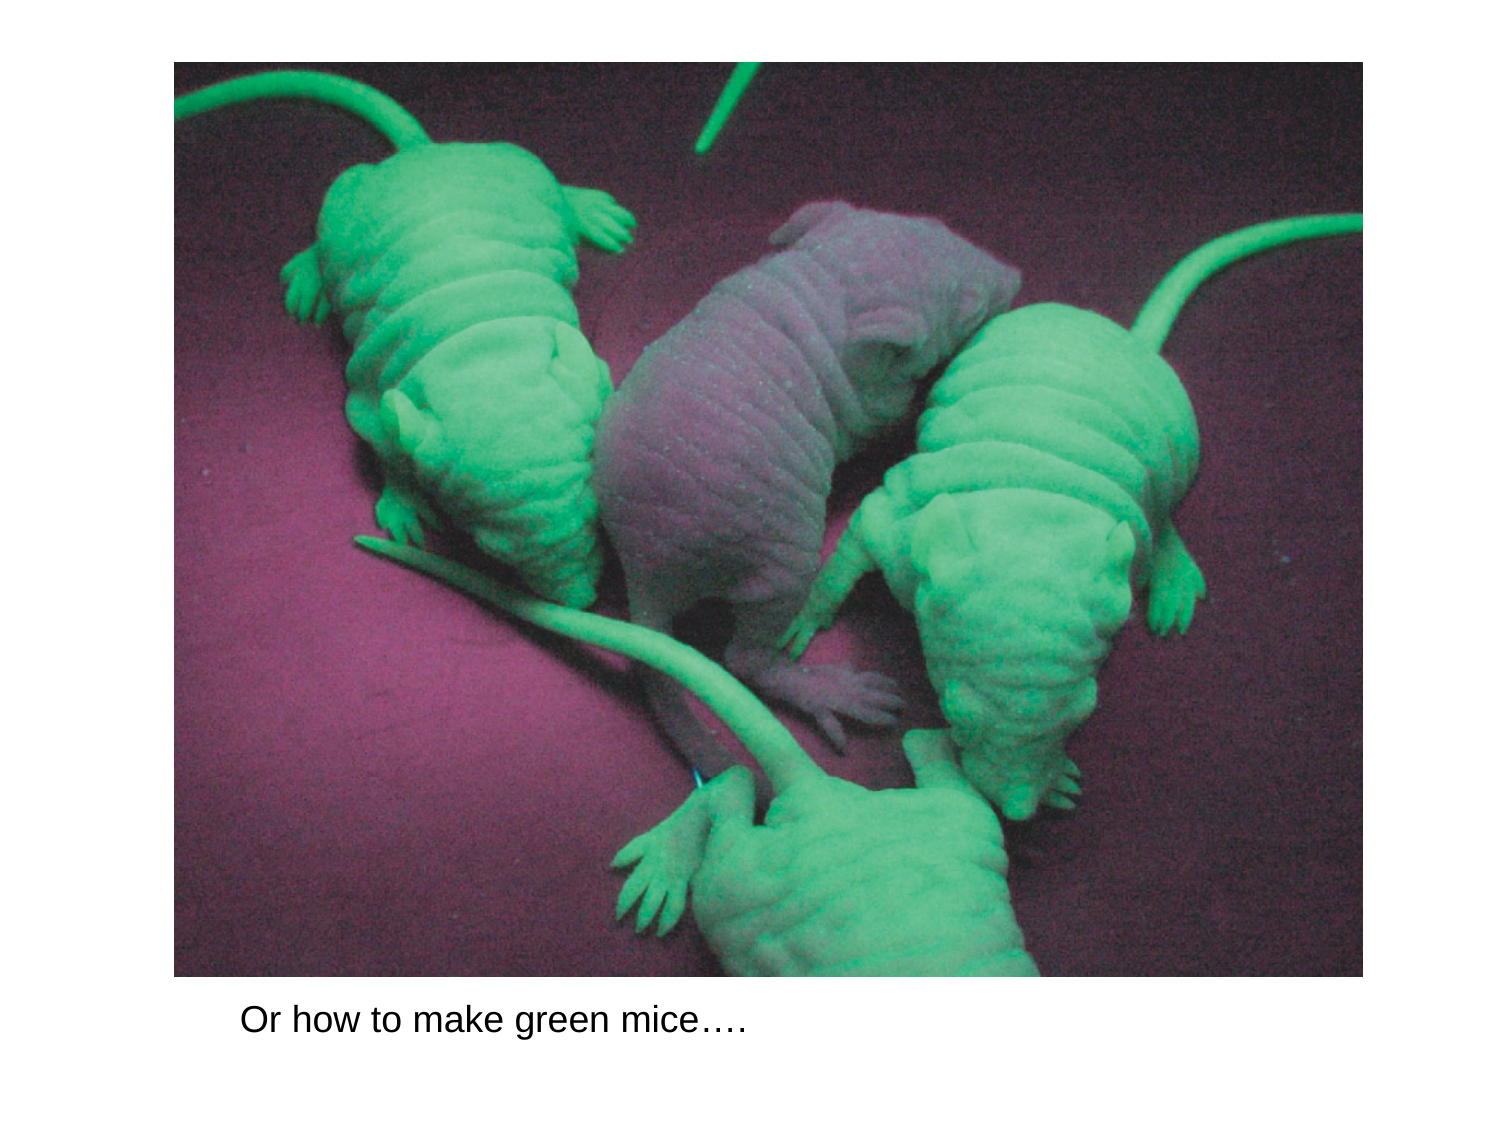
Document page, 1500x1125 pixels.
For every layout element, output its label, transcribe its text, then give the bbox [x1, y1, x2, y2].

picture [174, 62, 1363, 977]
text_box Or how to make green mice…. [225, 987, 1413, 1048]
